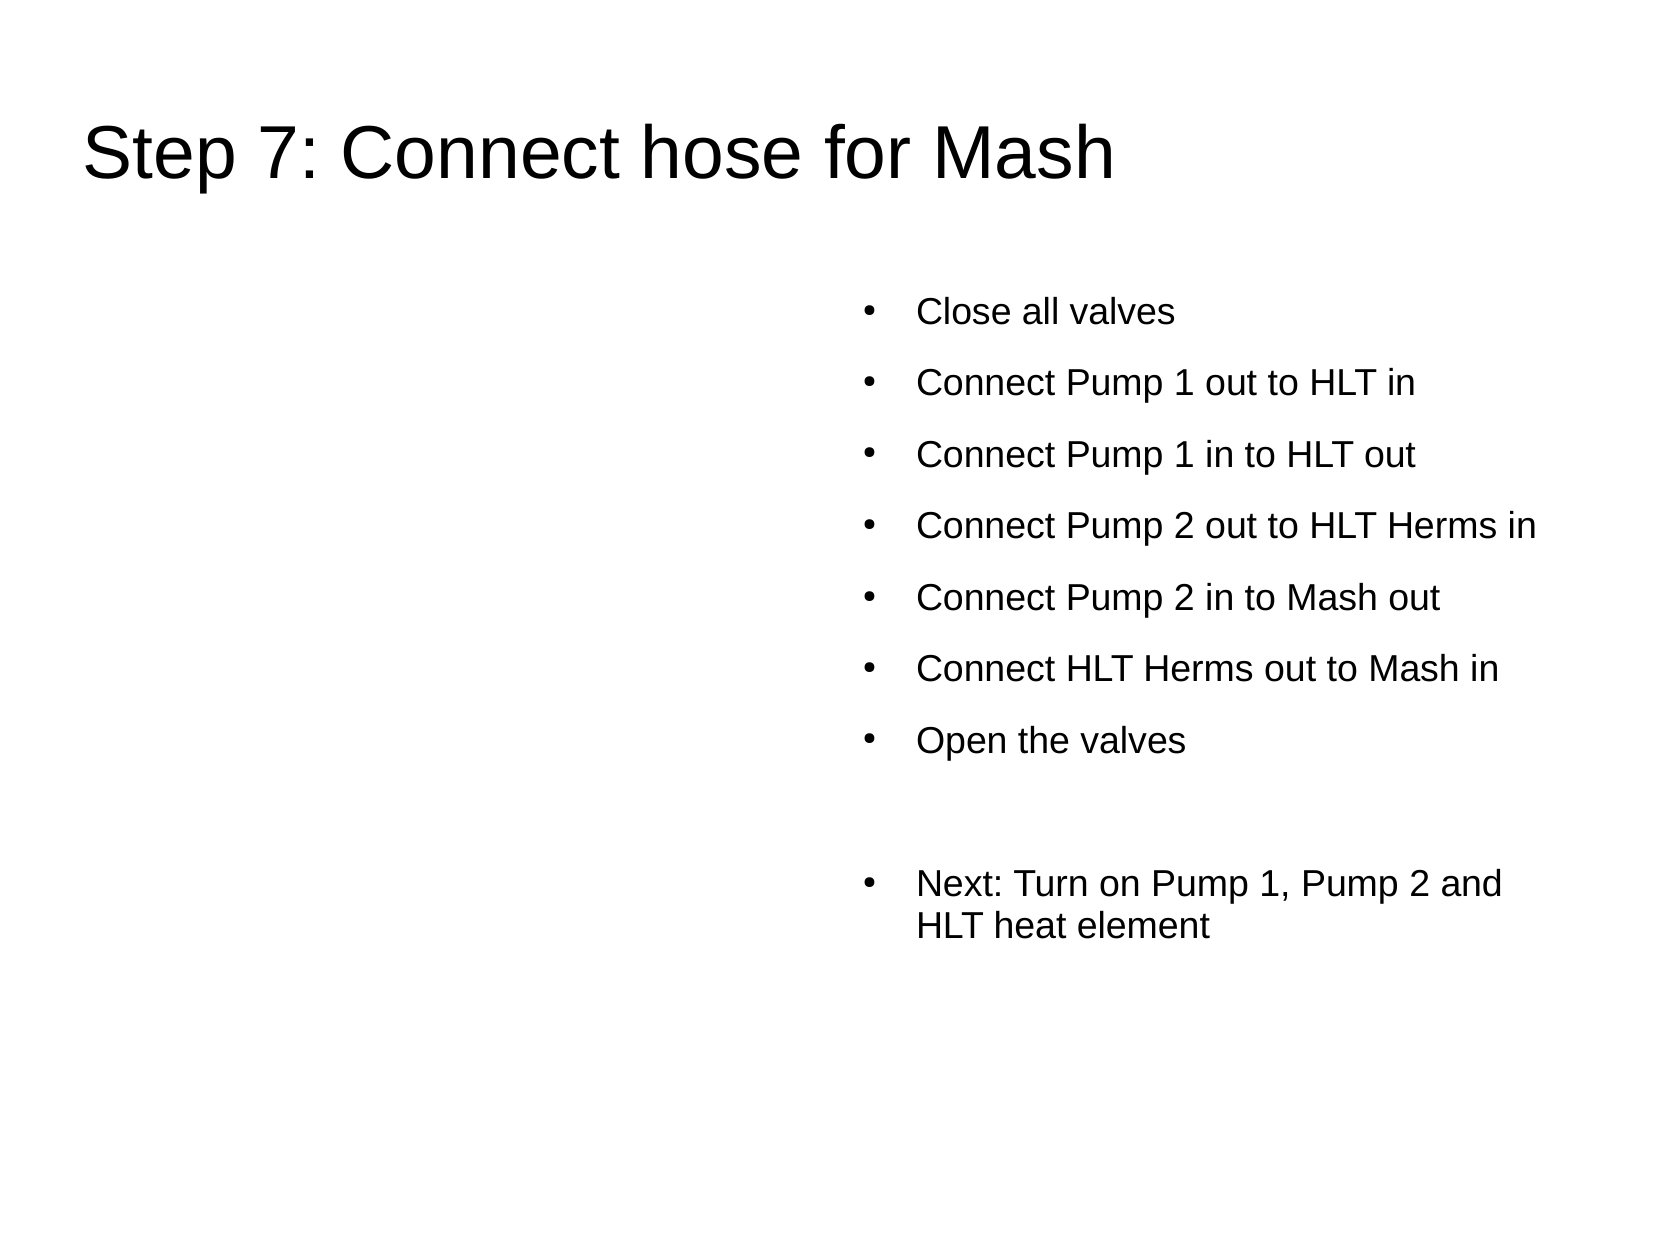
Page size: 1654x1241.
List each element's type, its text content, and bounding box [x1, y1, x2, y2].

title Step 7: Connect hose for Mash [82, 49, 1571, 257]
list Close all valves Connect Pump 1 out to HLT in Connect Pump 1 in to HLT out Connect Pump 2 out to HLT Herms in Connect Pump 2 in to Mash out Connect HLT Herms out to Mash in Open the valves Next: Turn on Pump 1, Pump 2 and HLT heat element [845, 290, 1572, 1010]
